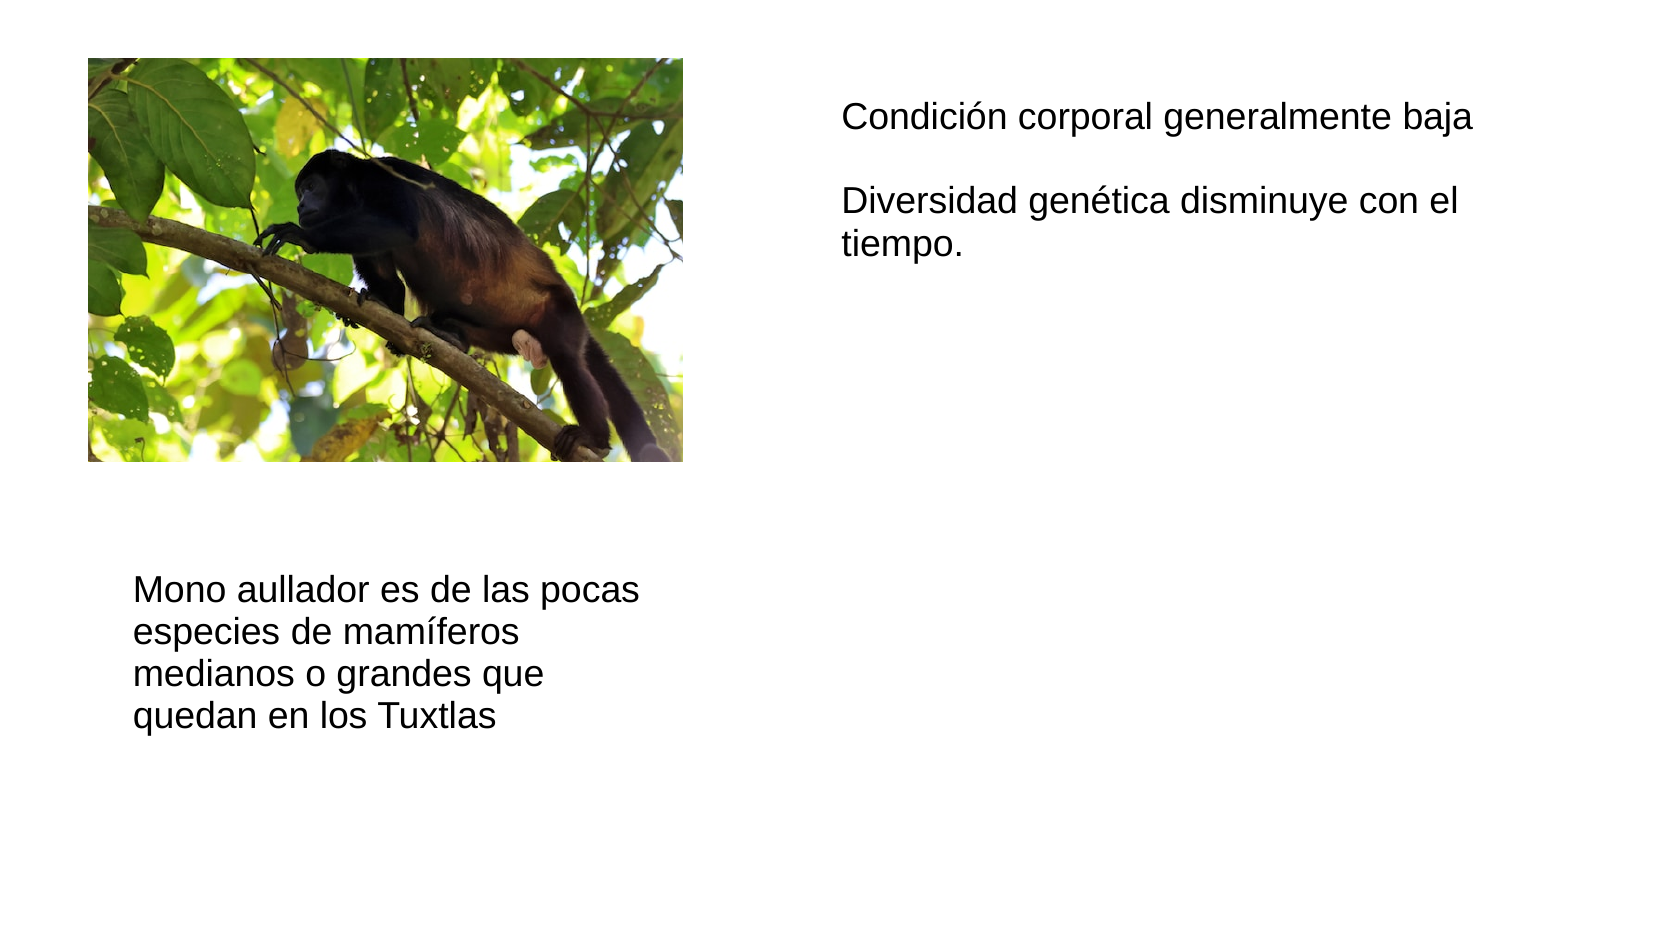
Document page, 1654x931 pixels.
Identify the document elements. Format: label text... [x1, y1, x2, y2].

picture [88, 58, 683, 462]
text_box Condición corporal generalmente baja Diversidad genética disminuye con el tiempo. [826, 88, 1536, 272]
text_box Mono aullador es de las pocas especies de mamíferos medianos o grandes que quedan en los Tuxtlas [118, 561, 680, 744]
